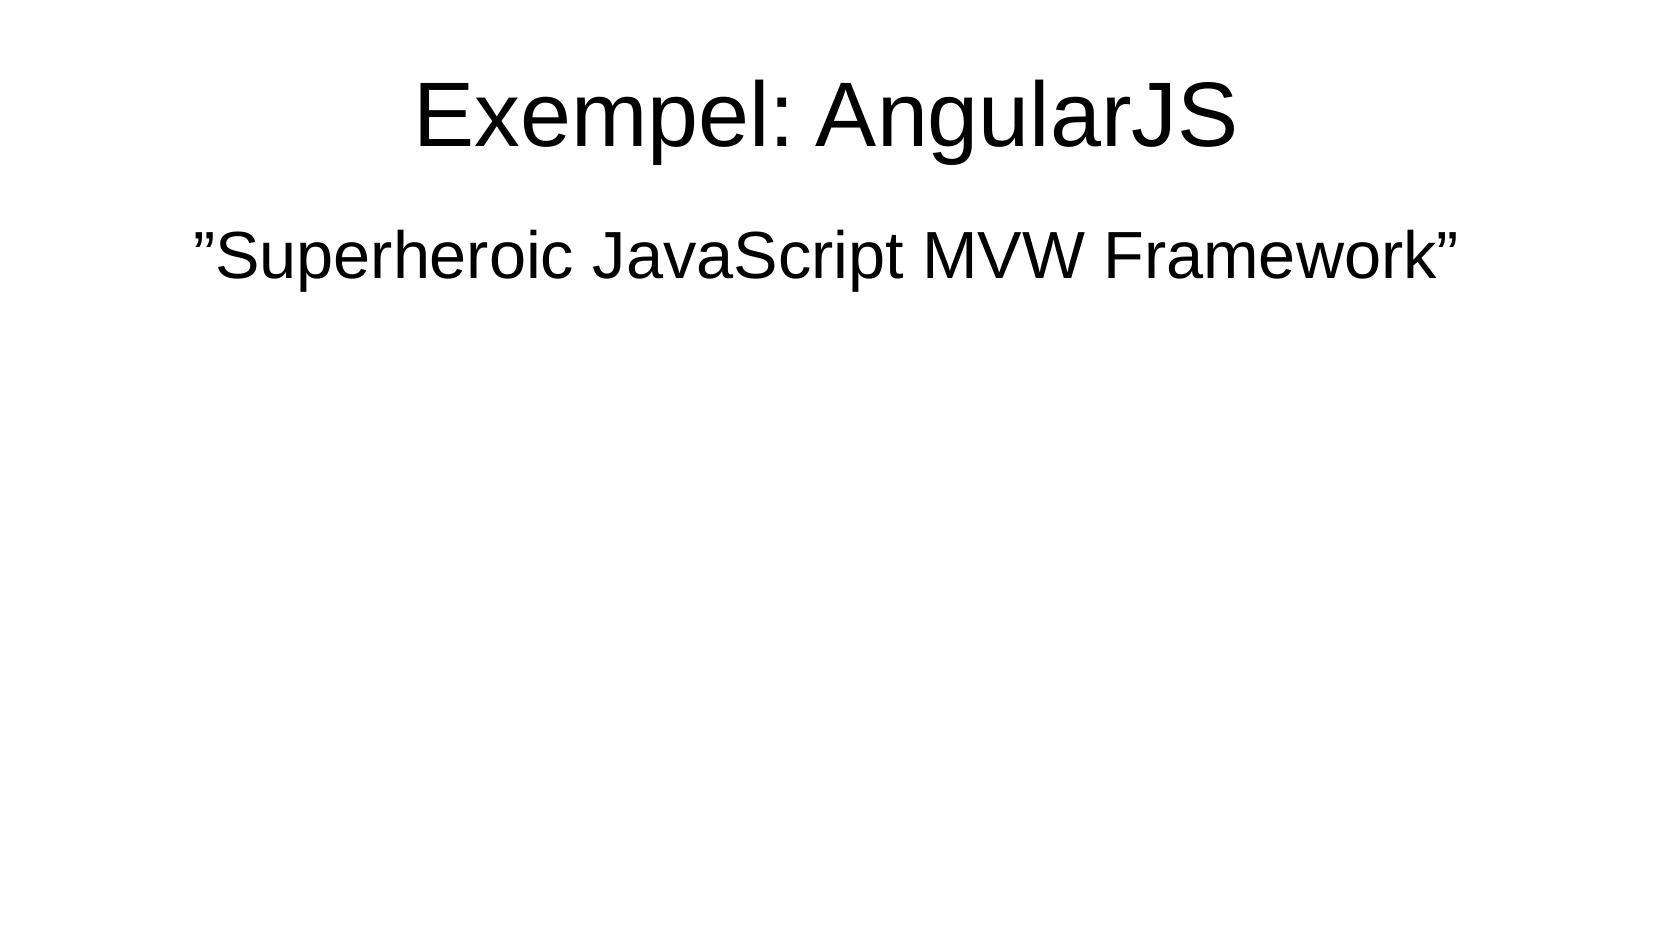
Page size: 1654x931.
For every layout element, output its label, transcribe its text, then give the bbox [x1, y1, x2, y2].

title Exempel: AngularJS [82, 37, 1571, 193]
subtitle ”Superheroic JavaScript MVW Framework” [82, 217, 1571, 757]
